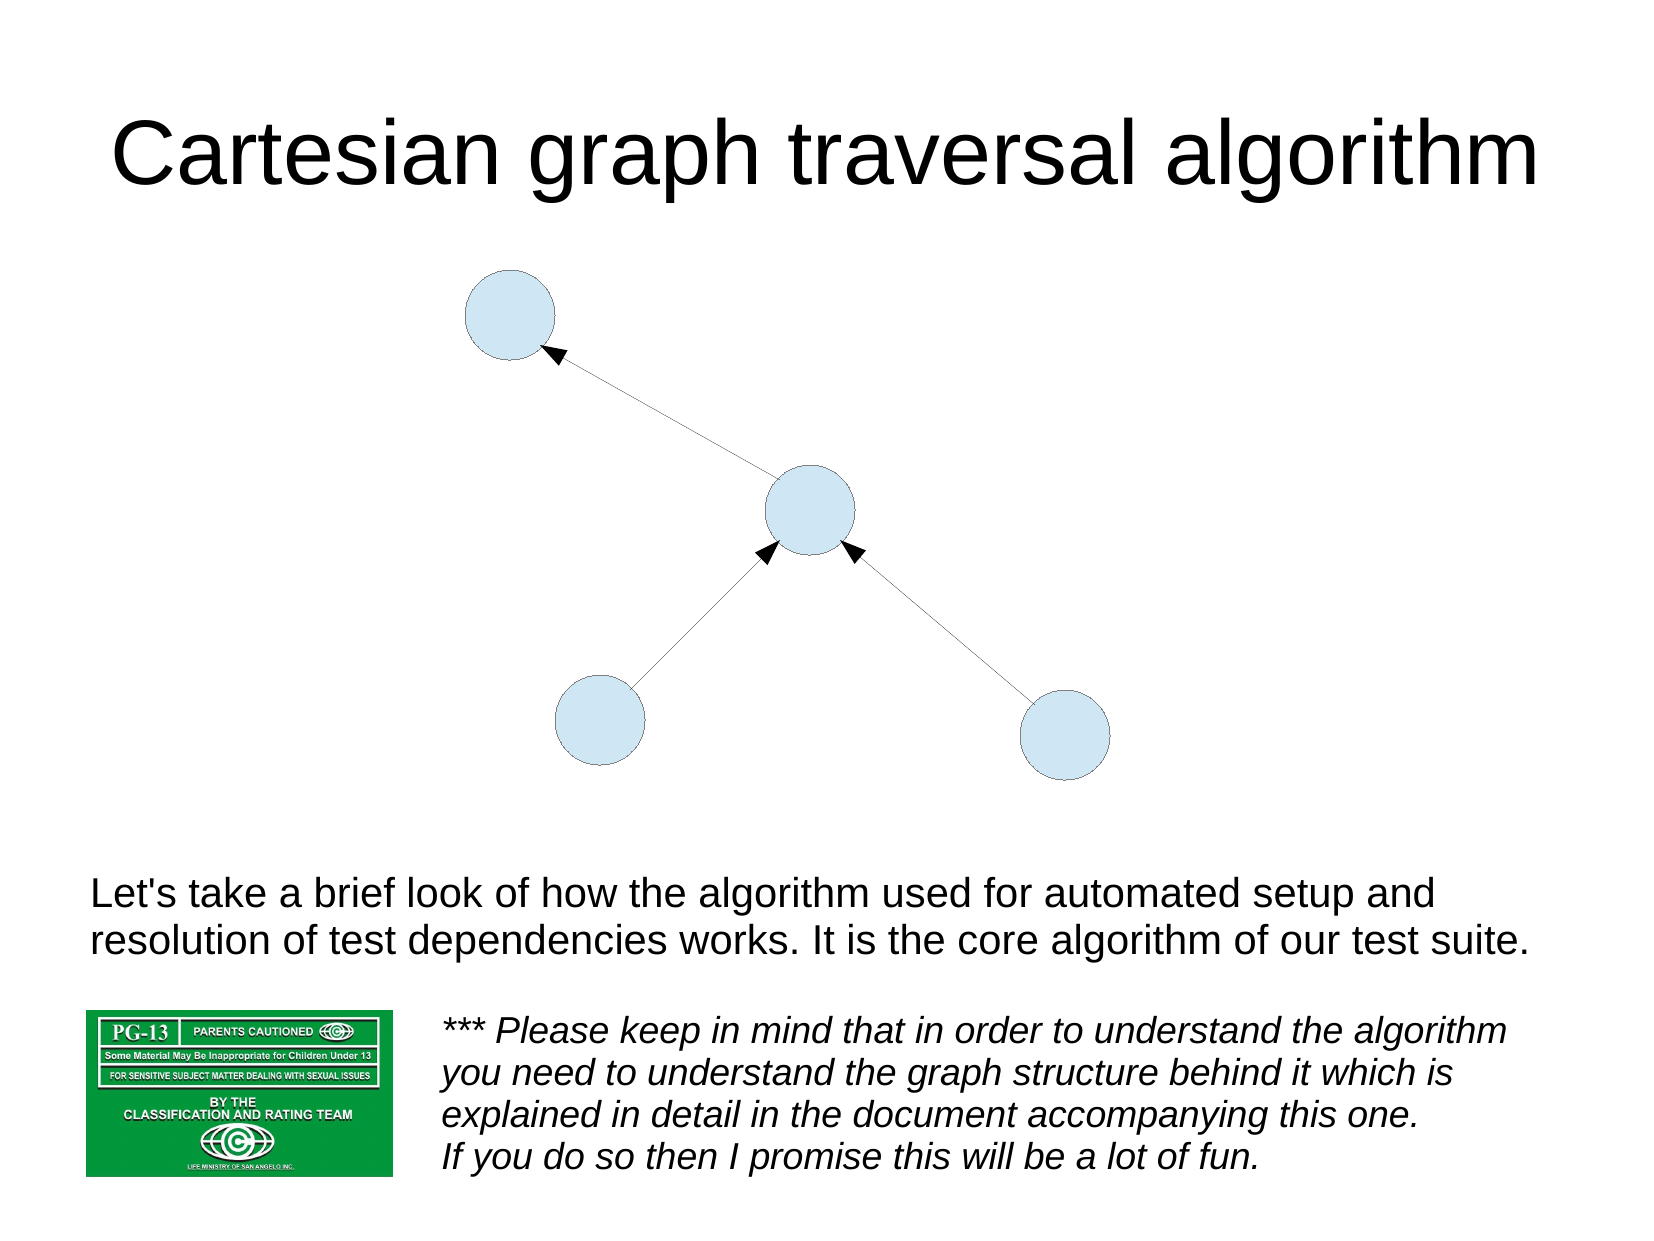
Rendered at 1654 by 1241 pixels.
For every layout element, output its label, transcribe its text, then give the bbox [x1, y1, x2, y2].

text_box [465, 270, 556, 361]
picture [86, 1010, 393, 1177]
text_box *** Please keep in mind that in order to understand the algorithm you need to understand the graph structure behind it which is explained in detail in the document accompanying this one. If you do so then I promise this will be a lot of fun. [426, 1002, 1524, 1186]
text_box [765, 465, 856, 556]
text_box [555, 675, 646, 766]
text_box [1020, 690, 1111, 781]
subtitle Let's take a brief look of how the algorithm used for automated setup and resolution of test dependencies works. It is the core algorithm of our test suite. [90, 825, 1579, 1051]
title Cartesian graph traversal algorithm [82, 49, 1571, 257]
